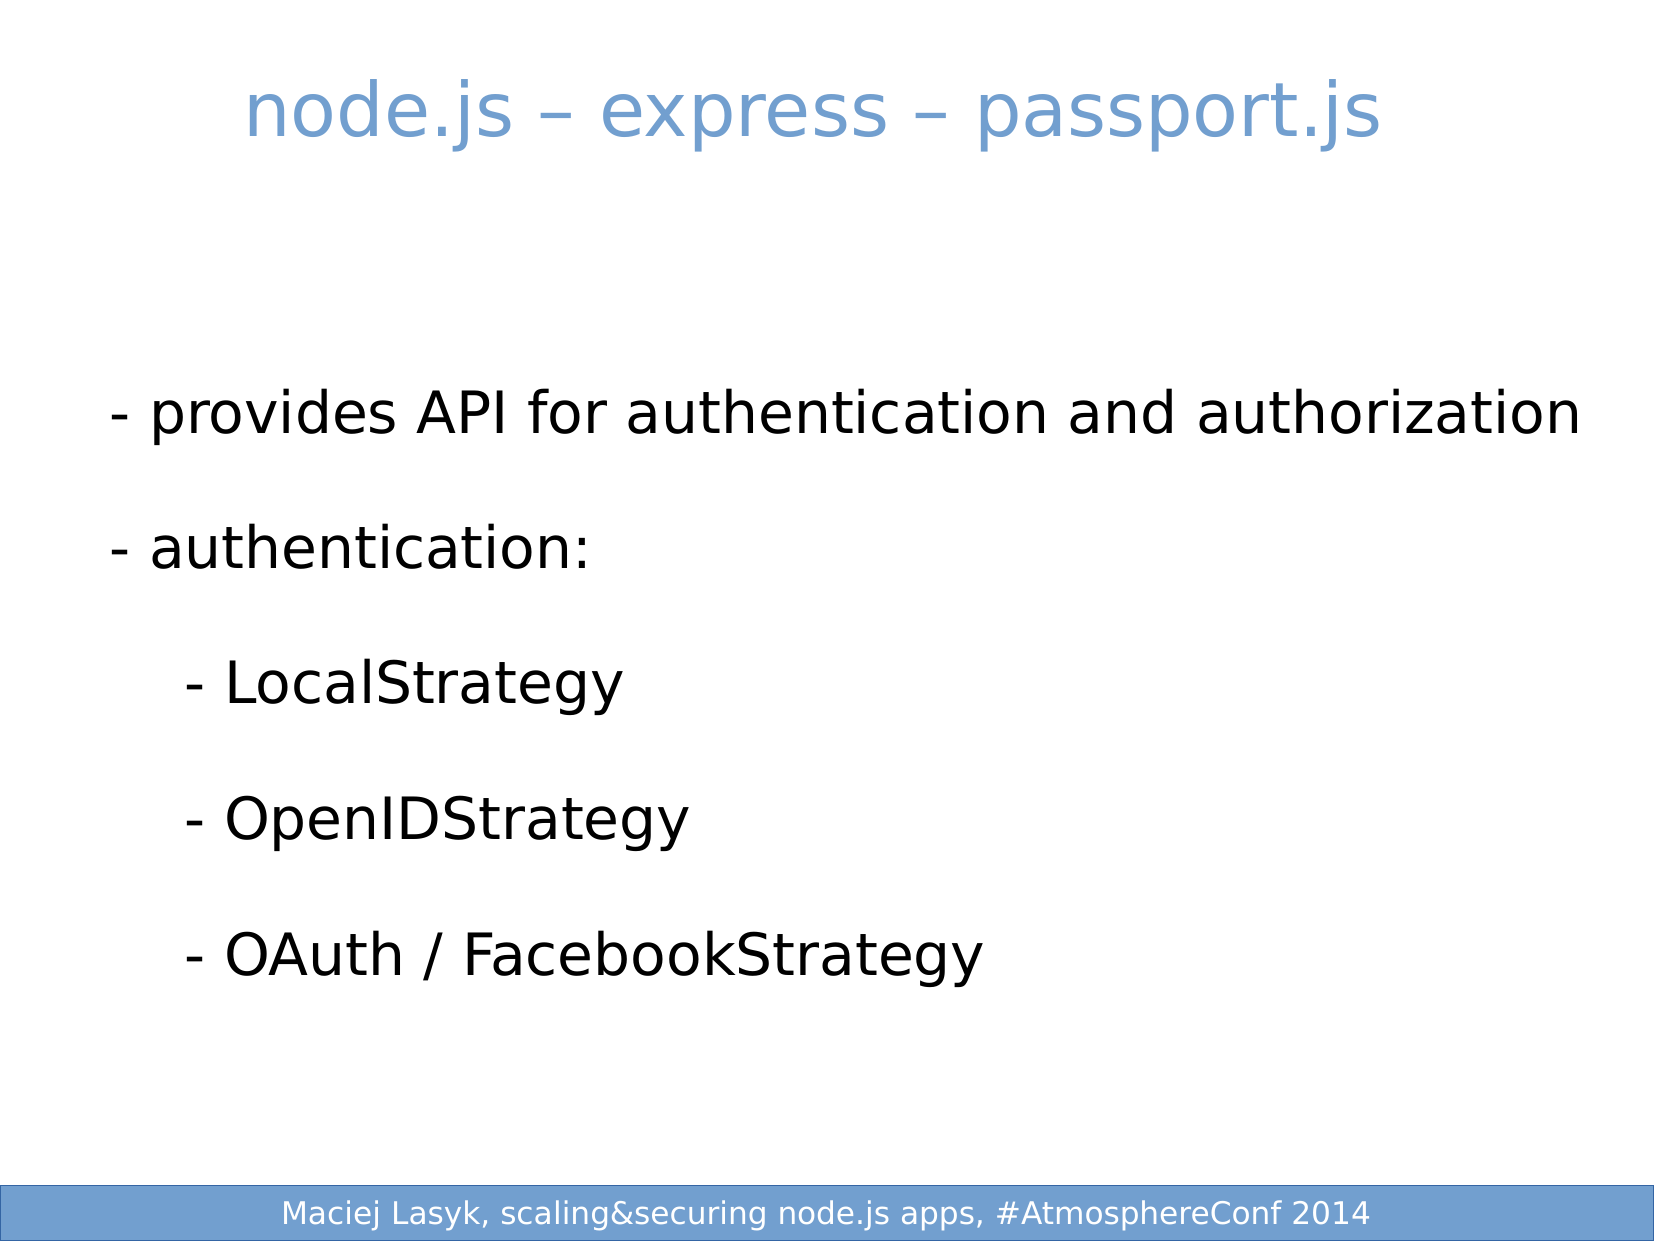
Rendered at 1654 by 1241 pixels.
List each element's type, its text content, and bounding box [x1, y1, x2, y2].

text_box [0, 1185, 1654, 1241]
text_box - provides API for authentication and authorization - authentication: - LocalStrategy - OpenIDStrategy - OAuth / FacebookStrategy [95, 304, 1599, 929]
text_box Maciej Lasyk, scaling&securing node.js apps, #AtmosphereConf 2014 [266, 1188, 1388, 1240]
text_box node.js – express – passport.js [228, 60, 1399, 163]
